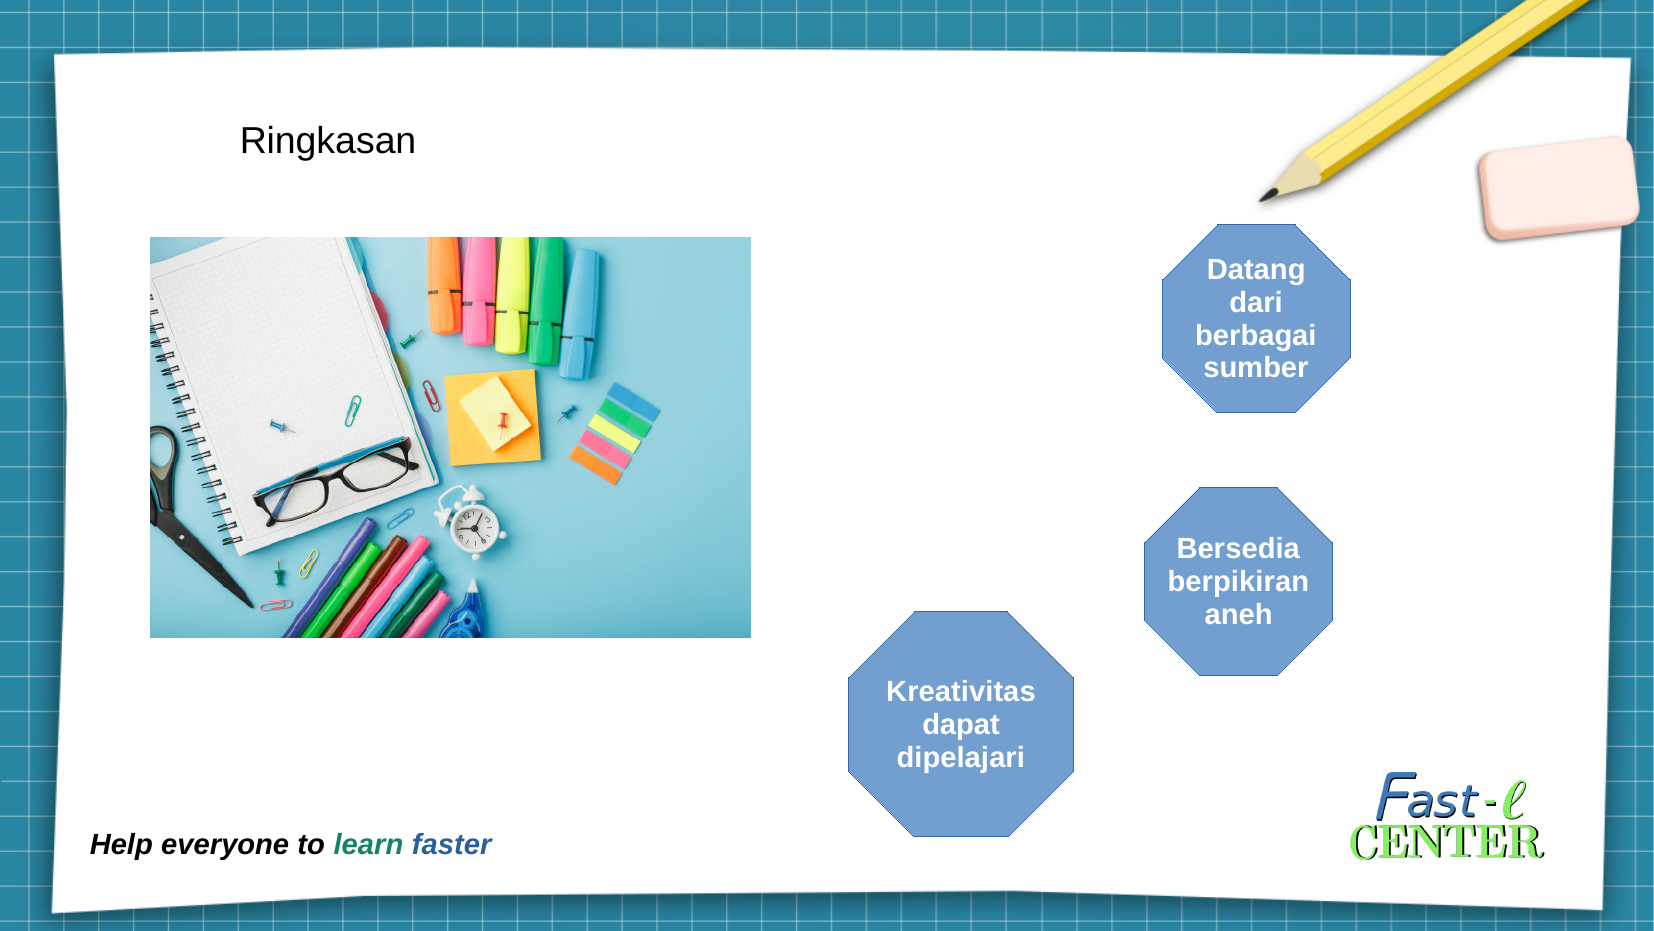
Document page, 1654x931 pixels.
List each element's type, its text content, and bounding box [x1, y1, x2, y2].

text_box Bersedia berpikiran aneh [1144, 487, 1333, 676]
picture [0, 0, 1654, 931]
text_box Datang dari berbagai sumber [1162, 224, 1351, 413]
text_box Help everyone to learn faster [75, 820, 507, 869]
text_box Ringkasan [225, 112, 488, 170]
text_box Kreativitas dapat dipelajari [848, 611, 1074, 837]
